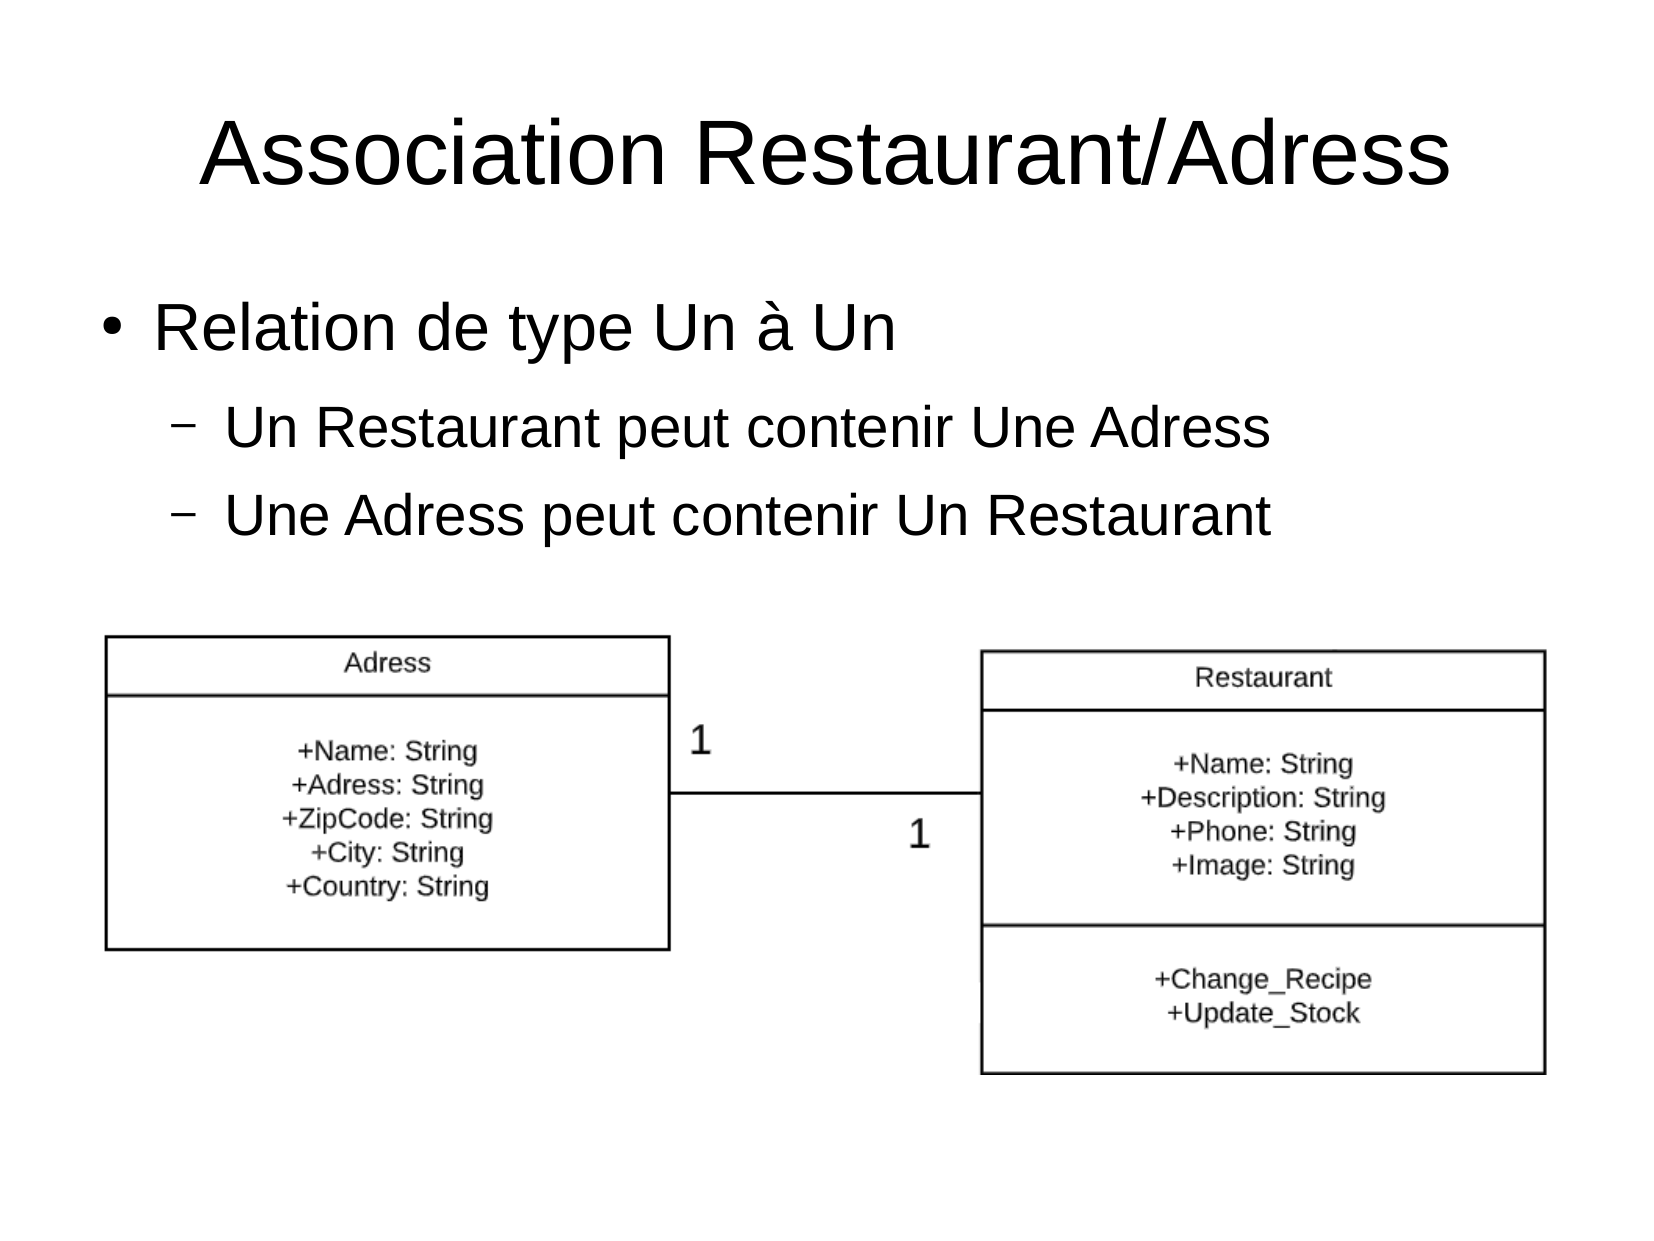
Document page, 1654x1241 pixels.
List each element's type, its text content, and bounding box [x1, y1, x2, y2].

picture [94, 612, 1550, 1075]
list Relation de type Un à Un Un Restaurant peut contenir Une Adress Une Adress peut contenir Un Restaurant [82, 290, 1571, 1109]
title Association Restaurant/Adress [82, 49, 1571, 257]
